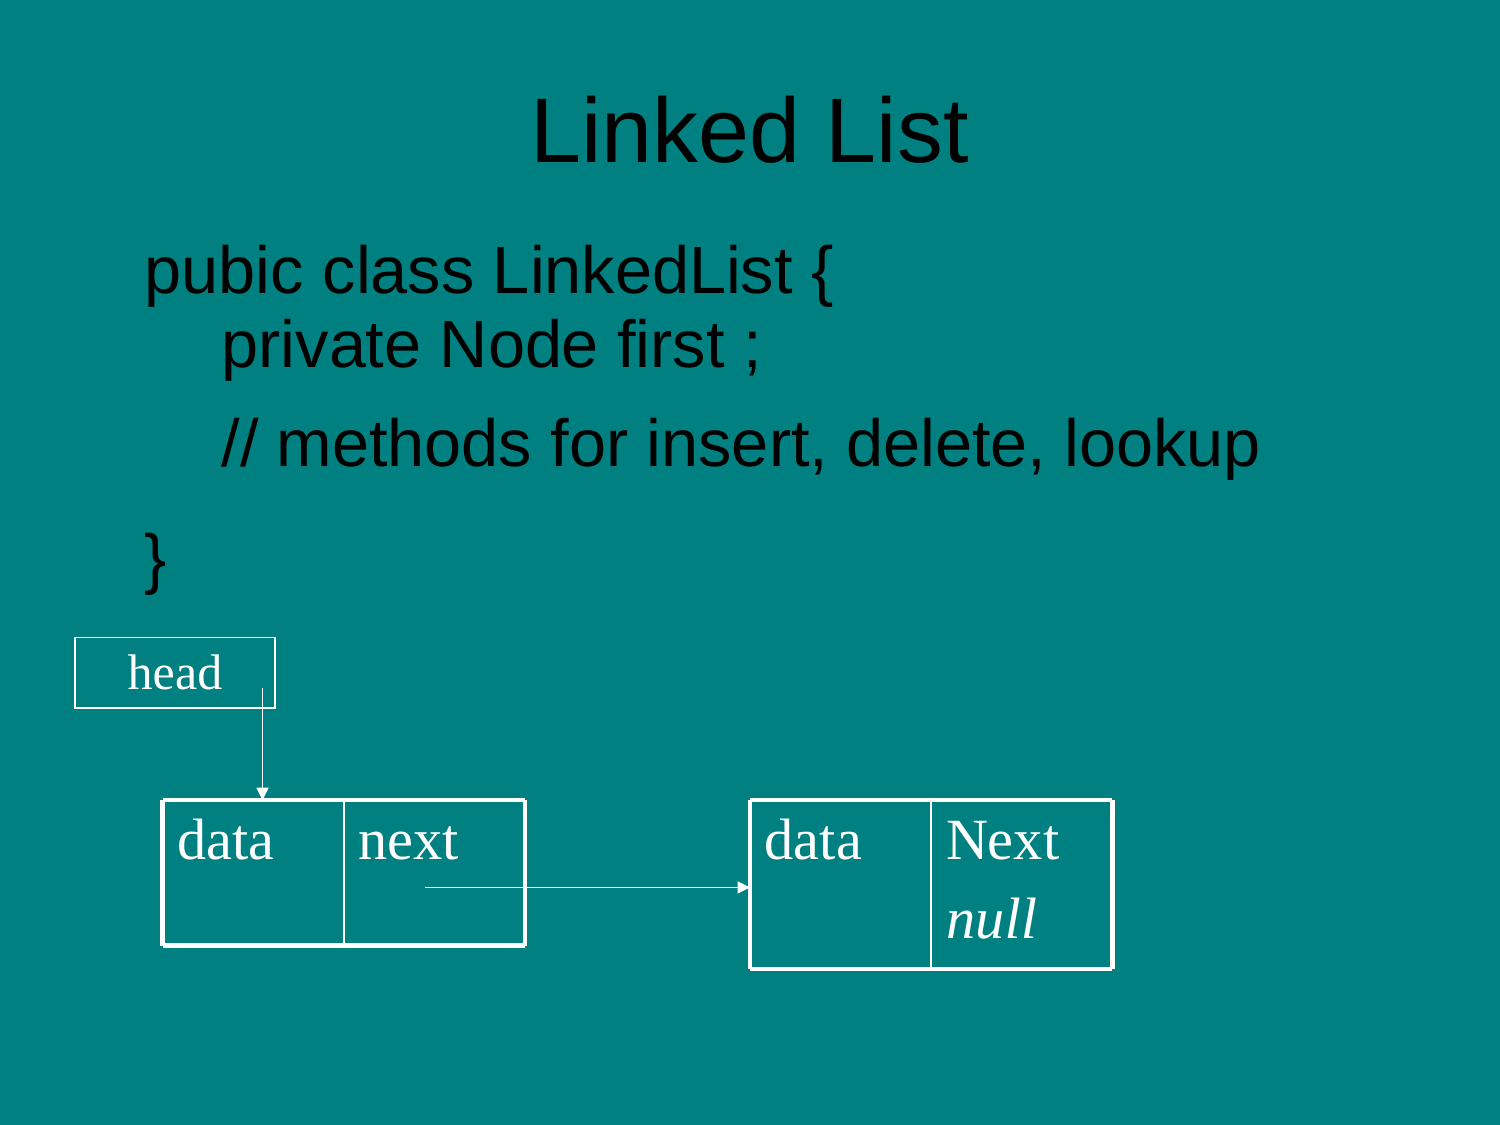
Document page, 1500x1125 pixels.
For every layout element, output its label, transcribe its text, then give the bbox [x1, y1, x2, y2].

text_box data [752, 802, 930, 967]
list pubic class LinkedList { private Node first ; // methods for insert, delete, lookup } [112, 224, 1388, 637]
text_box data [165, 802, 343, 943]
text_box Next null [932, 802, 1110, 967]
title Linked List [112, 66, 1388, 196]
text_box head [74, 637, 276, 709]
text_box next [345, 802, 523, 943]
